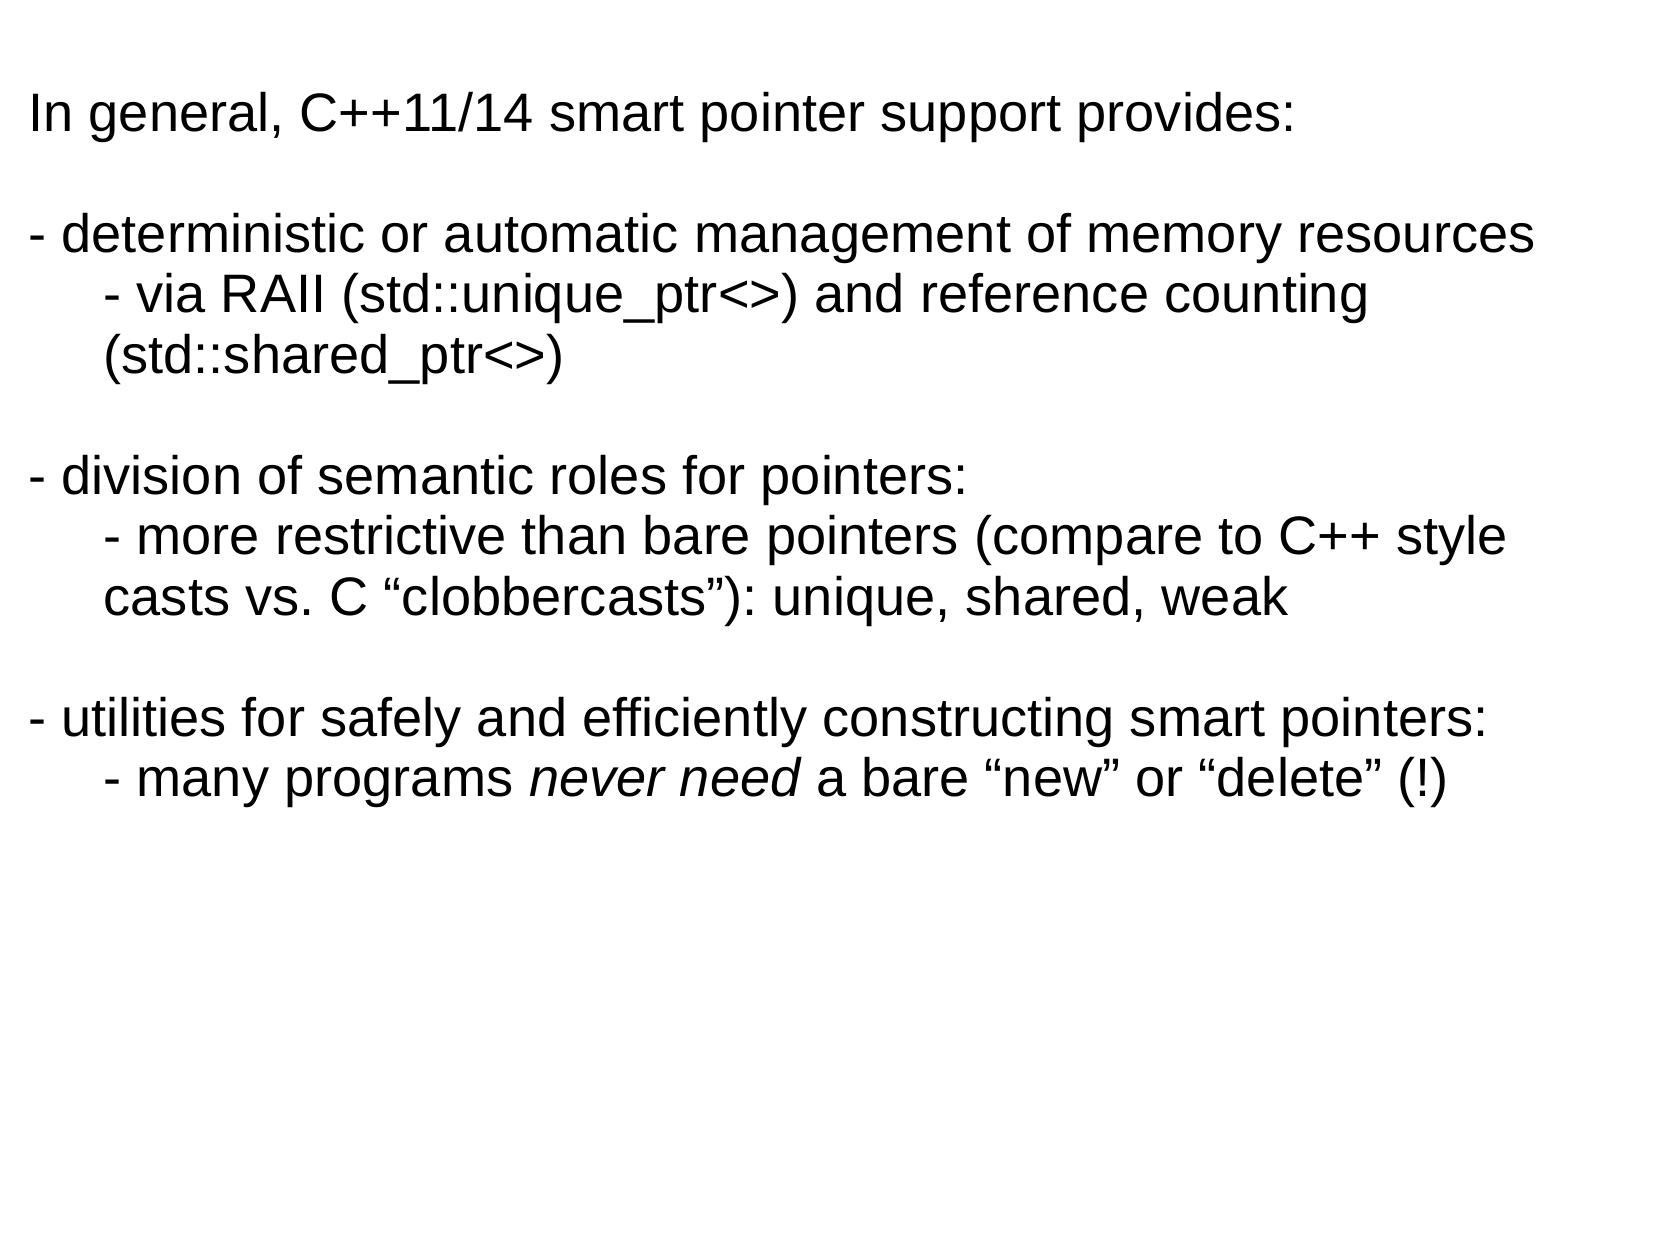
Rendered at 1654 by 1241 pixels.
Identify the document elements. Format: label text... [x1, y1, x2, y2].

text_box In general, C++11/14 smart pointer support provides: - deterministic or automatic management of memory resources - via RAII (std::unique_ptr<>) and reference counting (std::shared_ptr<>) - division of semantic roles for pointers: - more restrictive than bare pointers (compare to C++ style casts vs. C “clobbercasts”): unique, shared, weak - utilities for safely and efficiently constructing smart pointers: - many programs never need a bare “new” or “delete” (!) [13, 74, 1553, 877]
